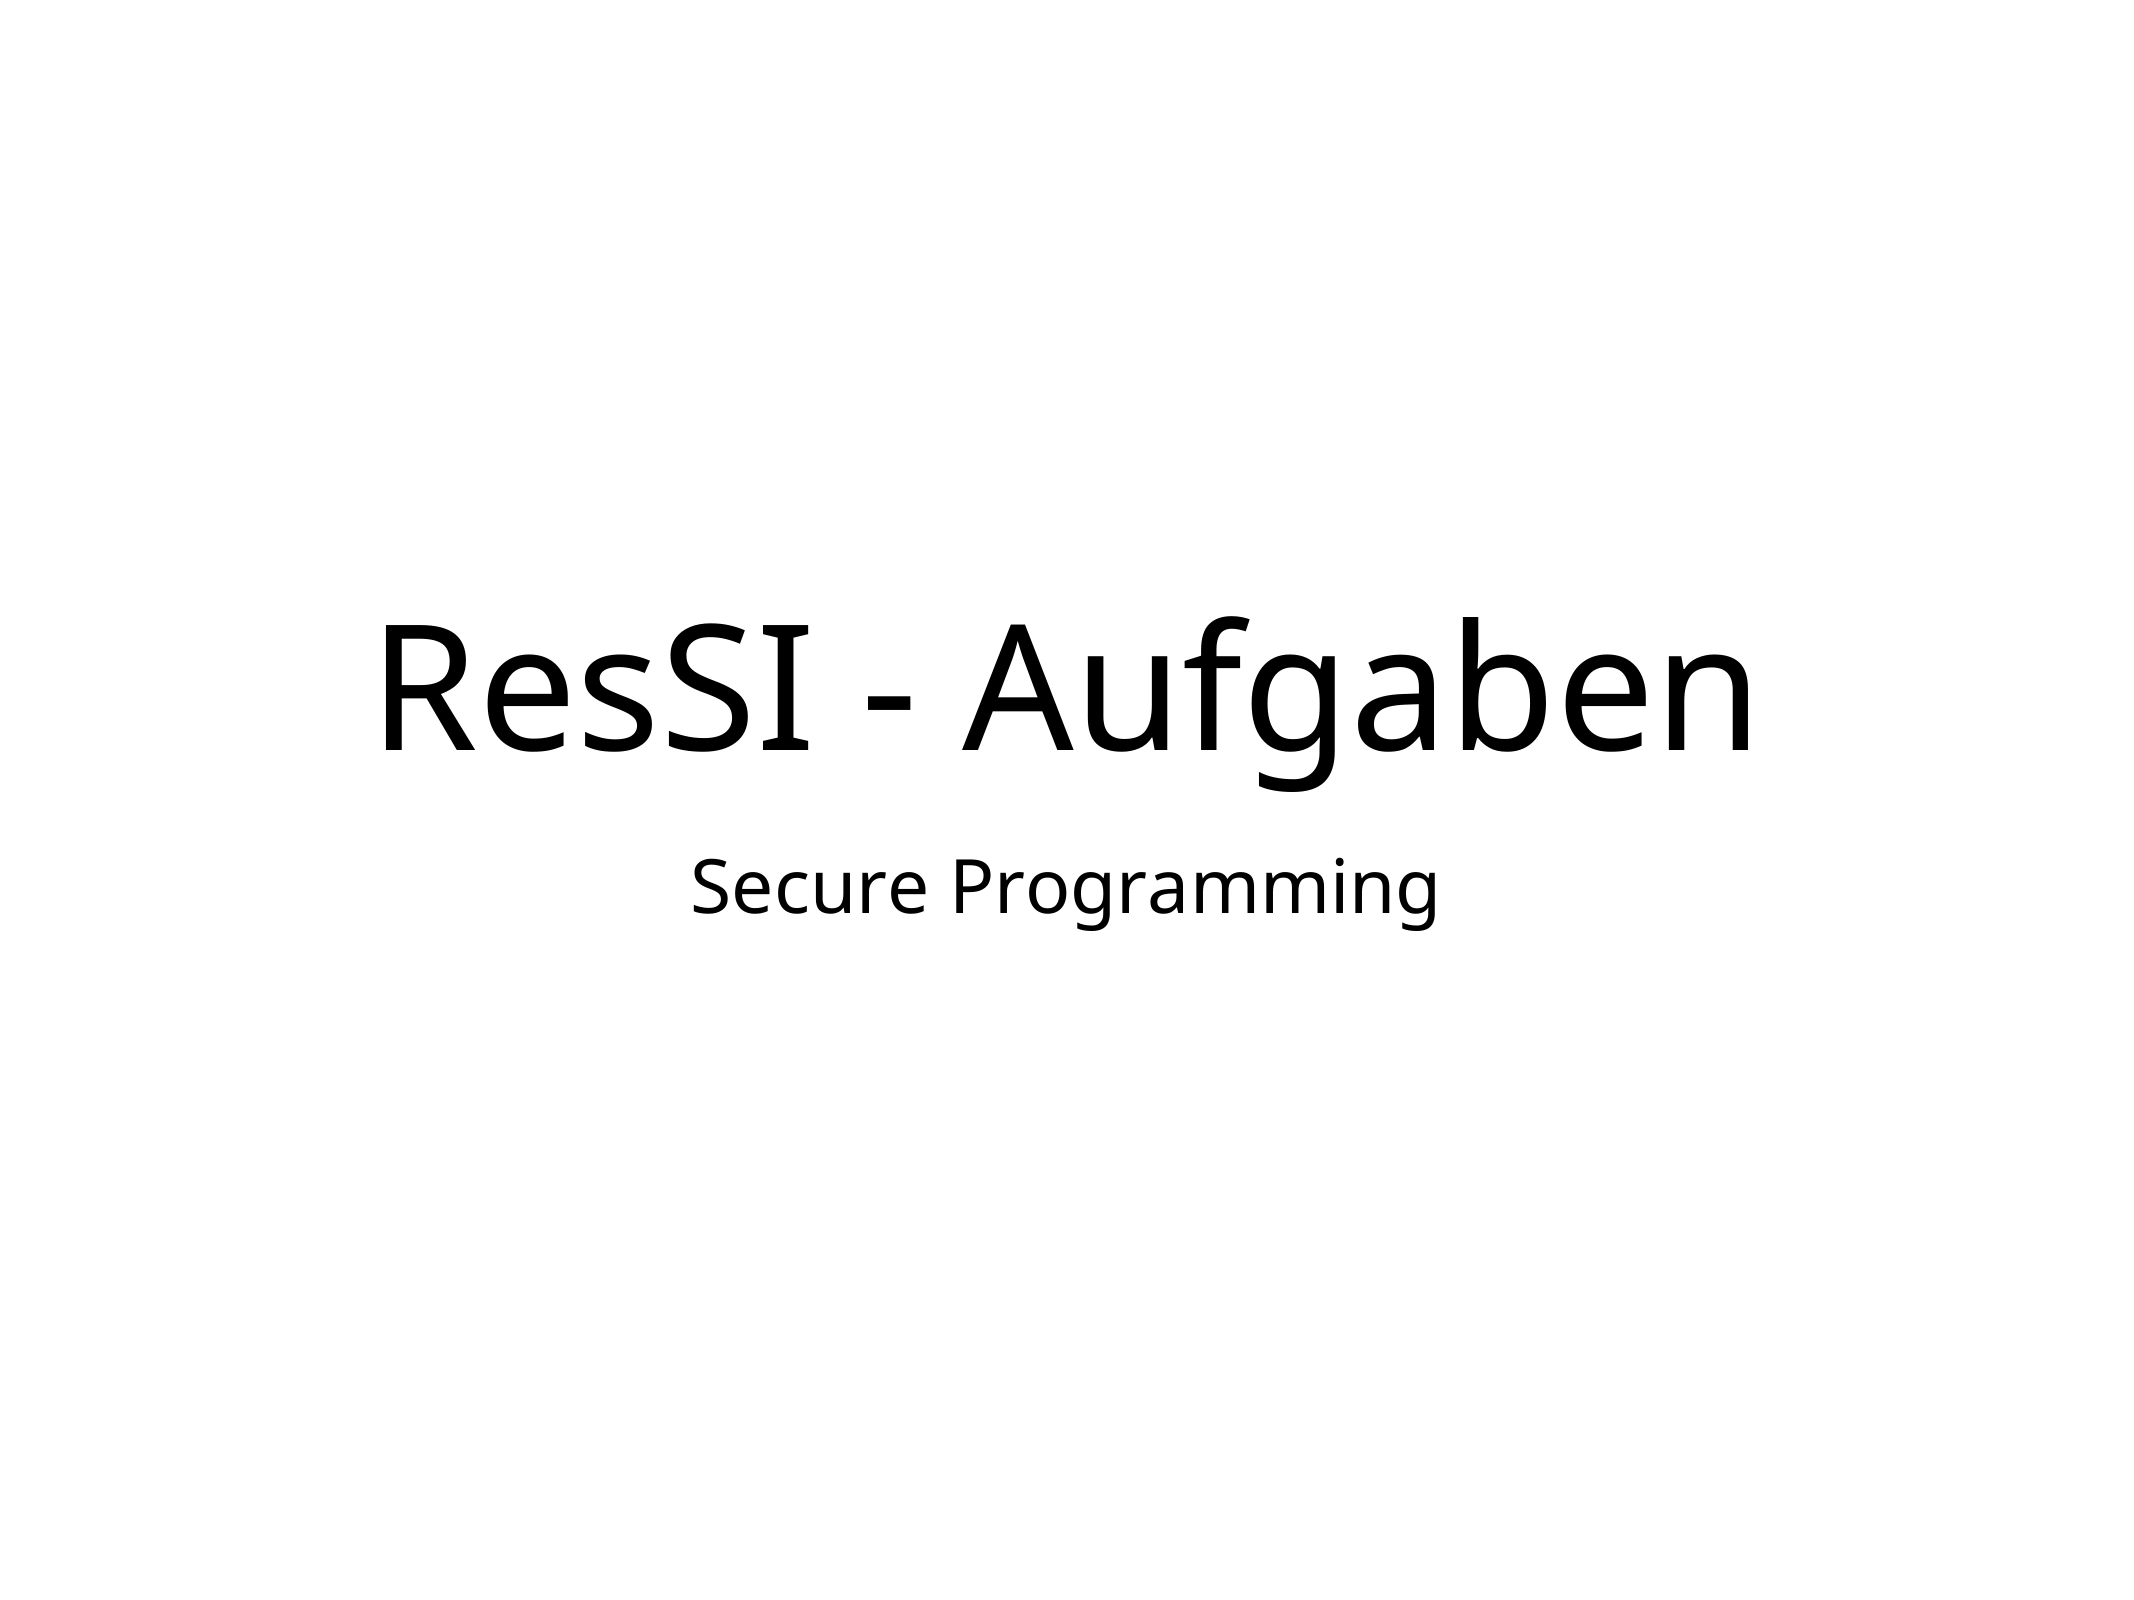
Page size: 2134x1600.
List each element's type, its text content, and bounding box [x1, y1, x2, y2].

title ResSI - Aufgaben [208, 268, 1925, 811]
list Secure Programming [208, 825, 1925, 1011]
